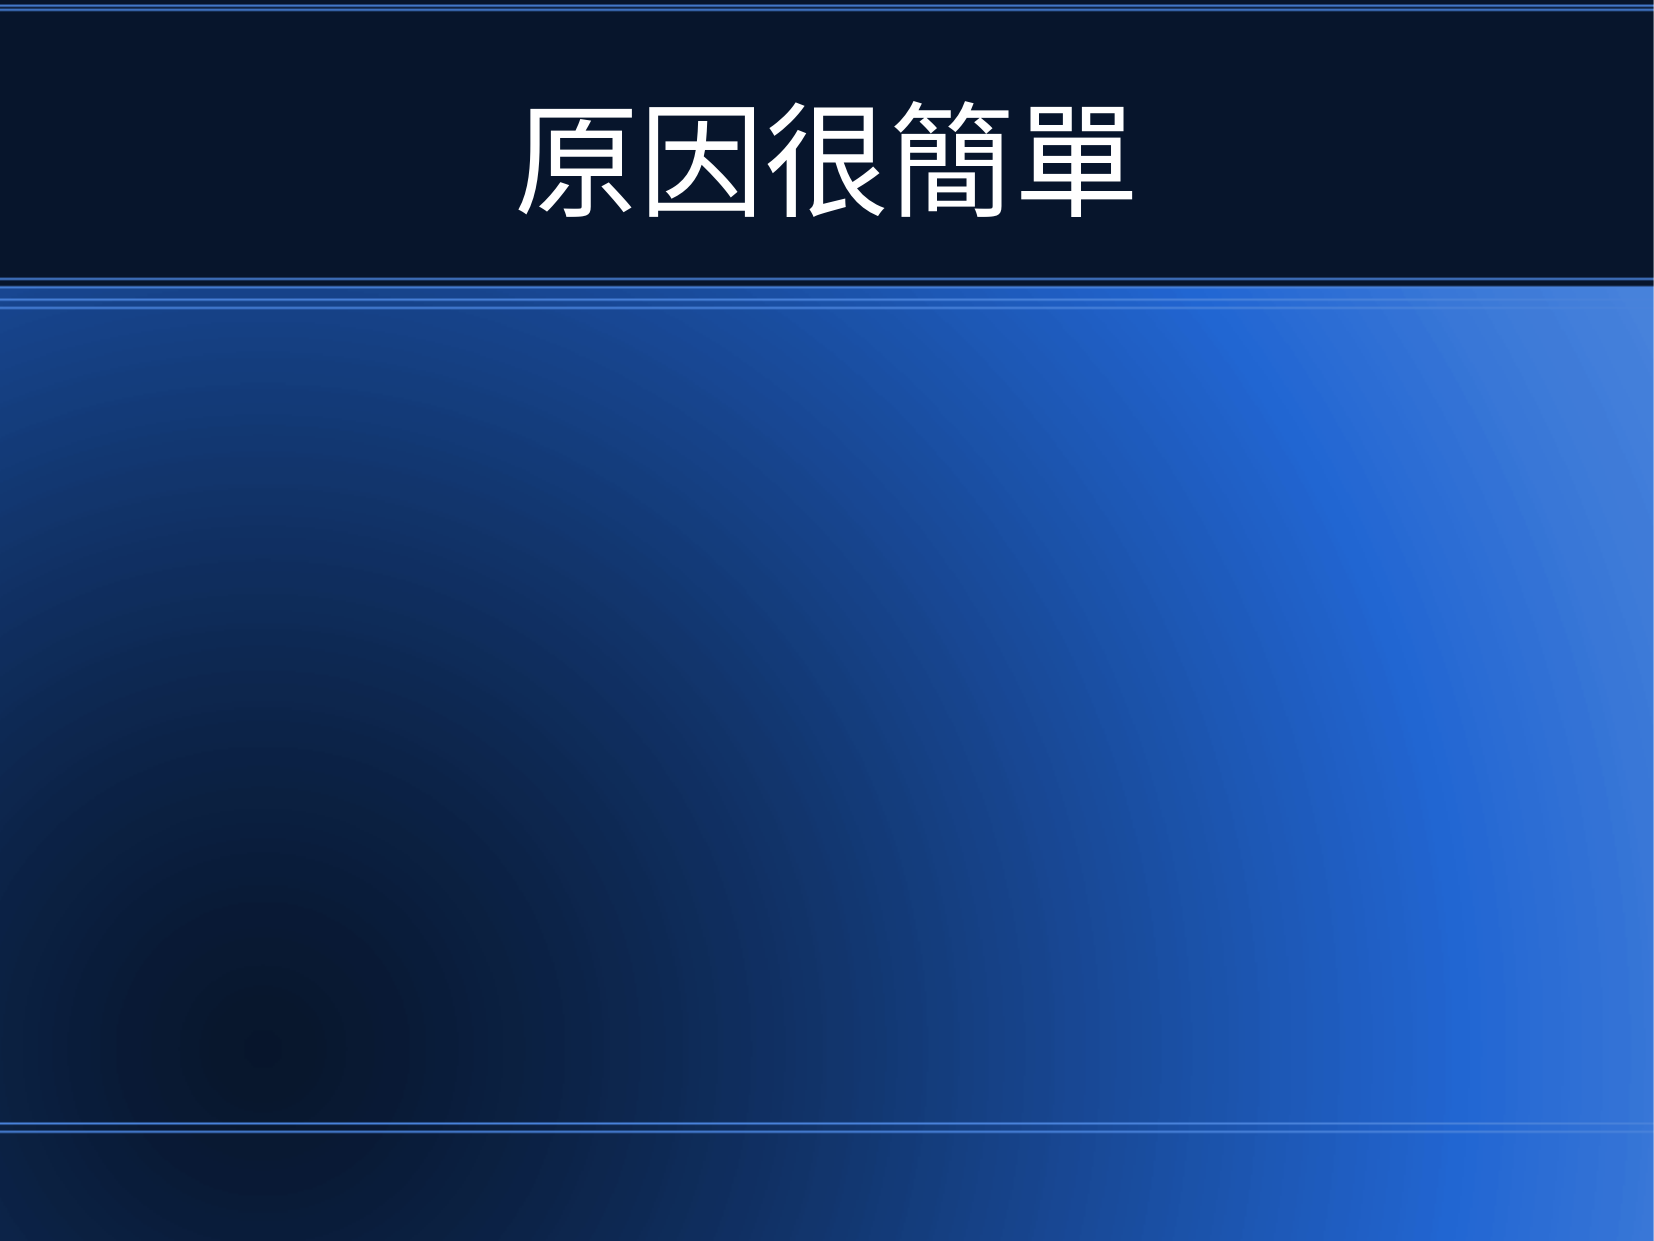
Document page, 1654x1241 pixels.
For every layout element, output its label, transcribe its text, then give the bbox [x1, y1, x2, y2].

picture [0, 0, 1654, 1241]
title 原因很簡單 [82, 49, 1571, 257]
